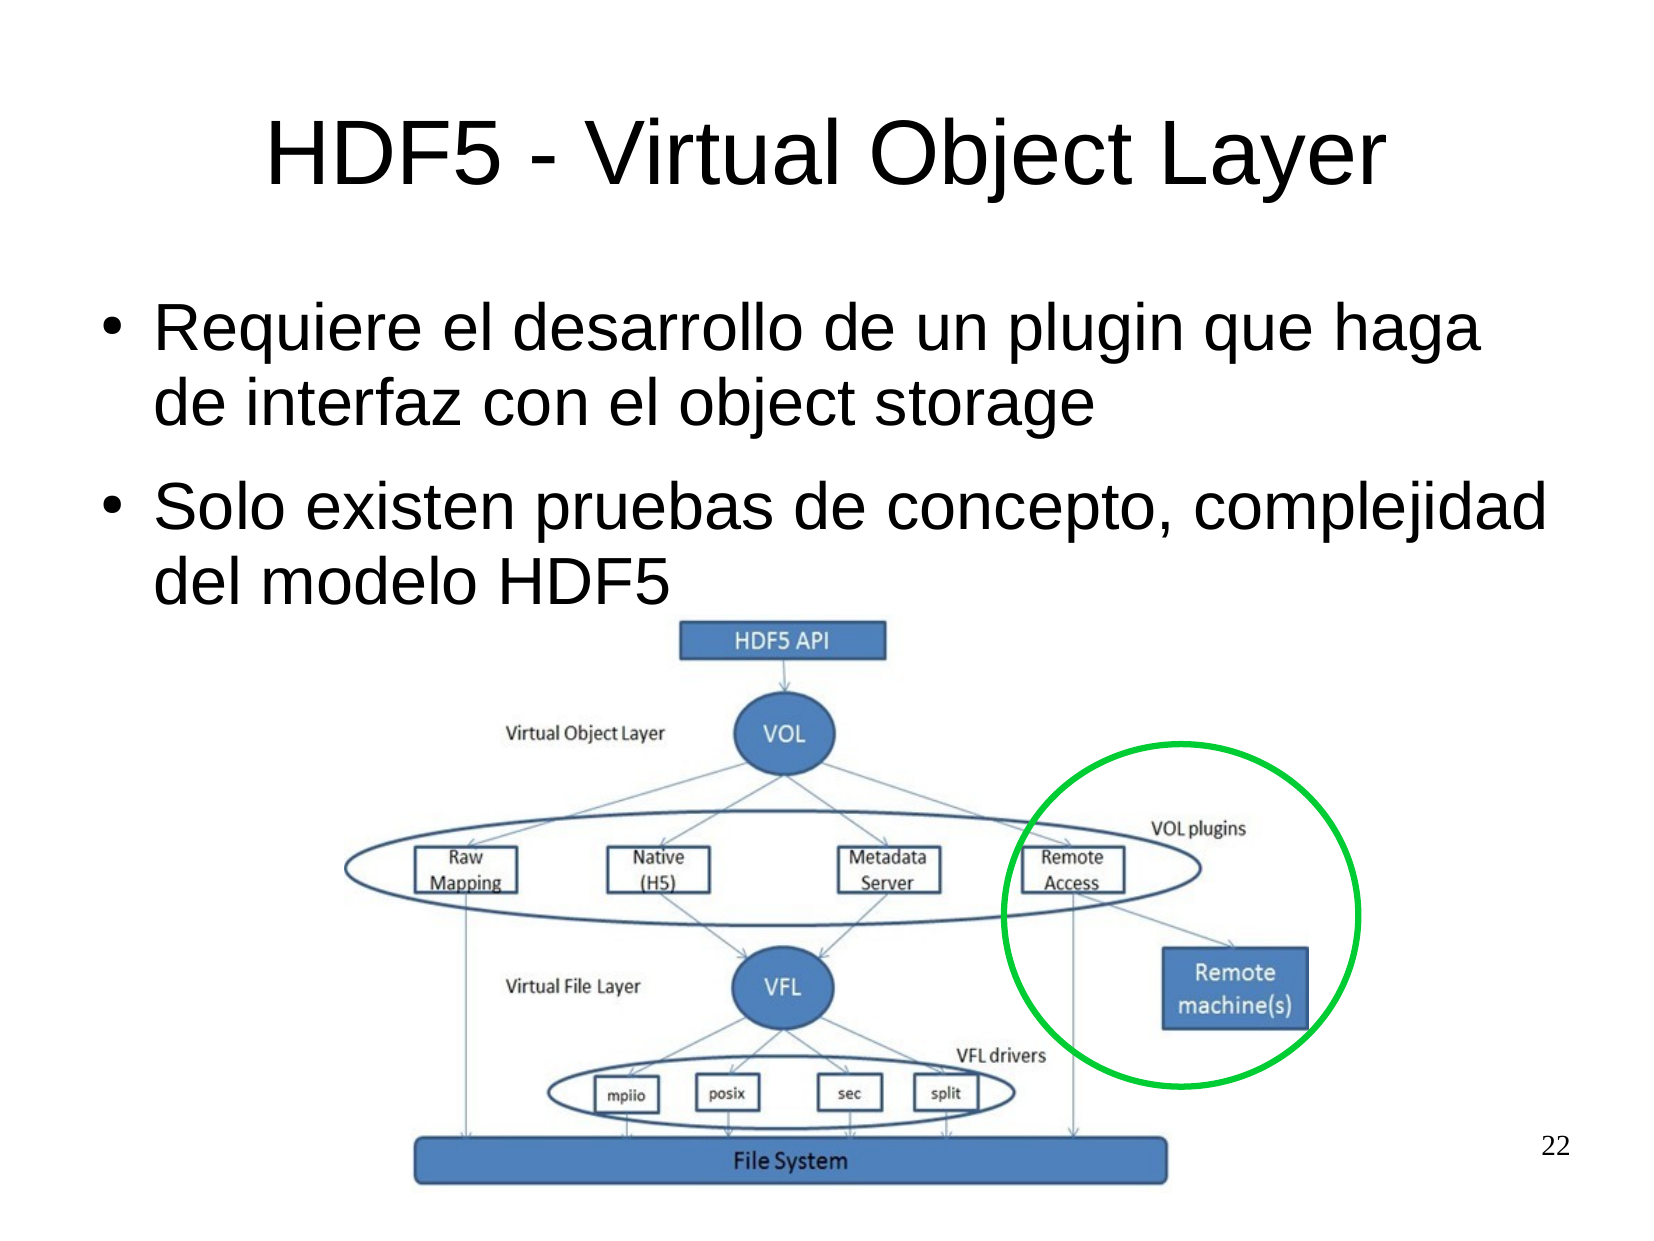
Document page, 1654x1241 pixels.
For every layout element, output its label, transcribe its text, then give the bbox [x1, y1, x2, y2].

picture [344, 1010, 1309, 1193]
list Requiere el desarrollo de un plugin que haga de interfaz con el object storage Solo existen pruebas de concepto, complejidad del modelo HDF5 [82, 290, 1571, 1010]
title HDF5 - Virtual Object Layer [82, 49, 1571, 257]
list Requiere el desarrollo de un plugin que haga de interfaz con el object storage Solo existen pruebas de concepto, complejidad del modelo HDF5 [1008, 748, 1355, 1010]
picture [1038, 1010, 1309, 1083]
